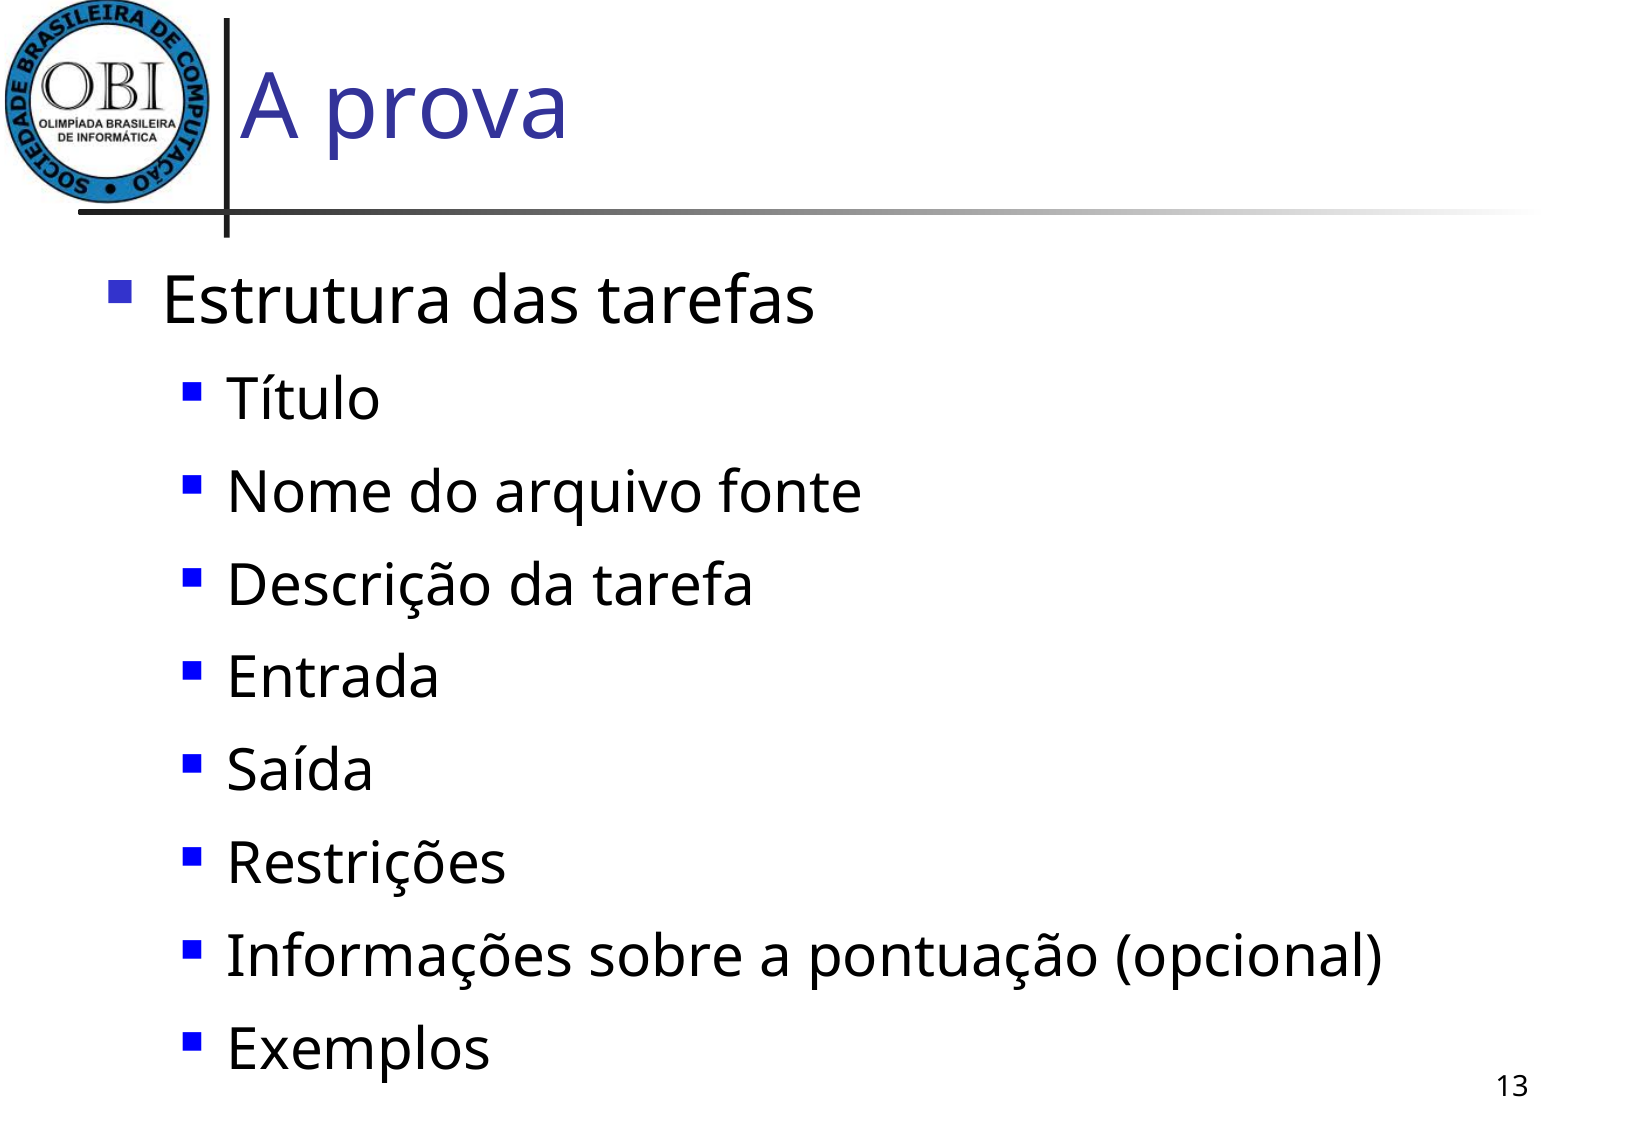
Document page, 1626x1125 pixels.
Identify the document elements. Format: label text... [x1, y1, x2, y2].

picture [4, 0, 211, 204]
title A prova [240, 0, 1538, 208]
list Estrutura das tarefas Título Nome do arquivo fonte Descrição da tarefa Entrada Saída Restrições Informações sobre a pontuação (opcional) Exemplos [105, 252, 1538, 1034]
